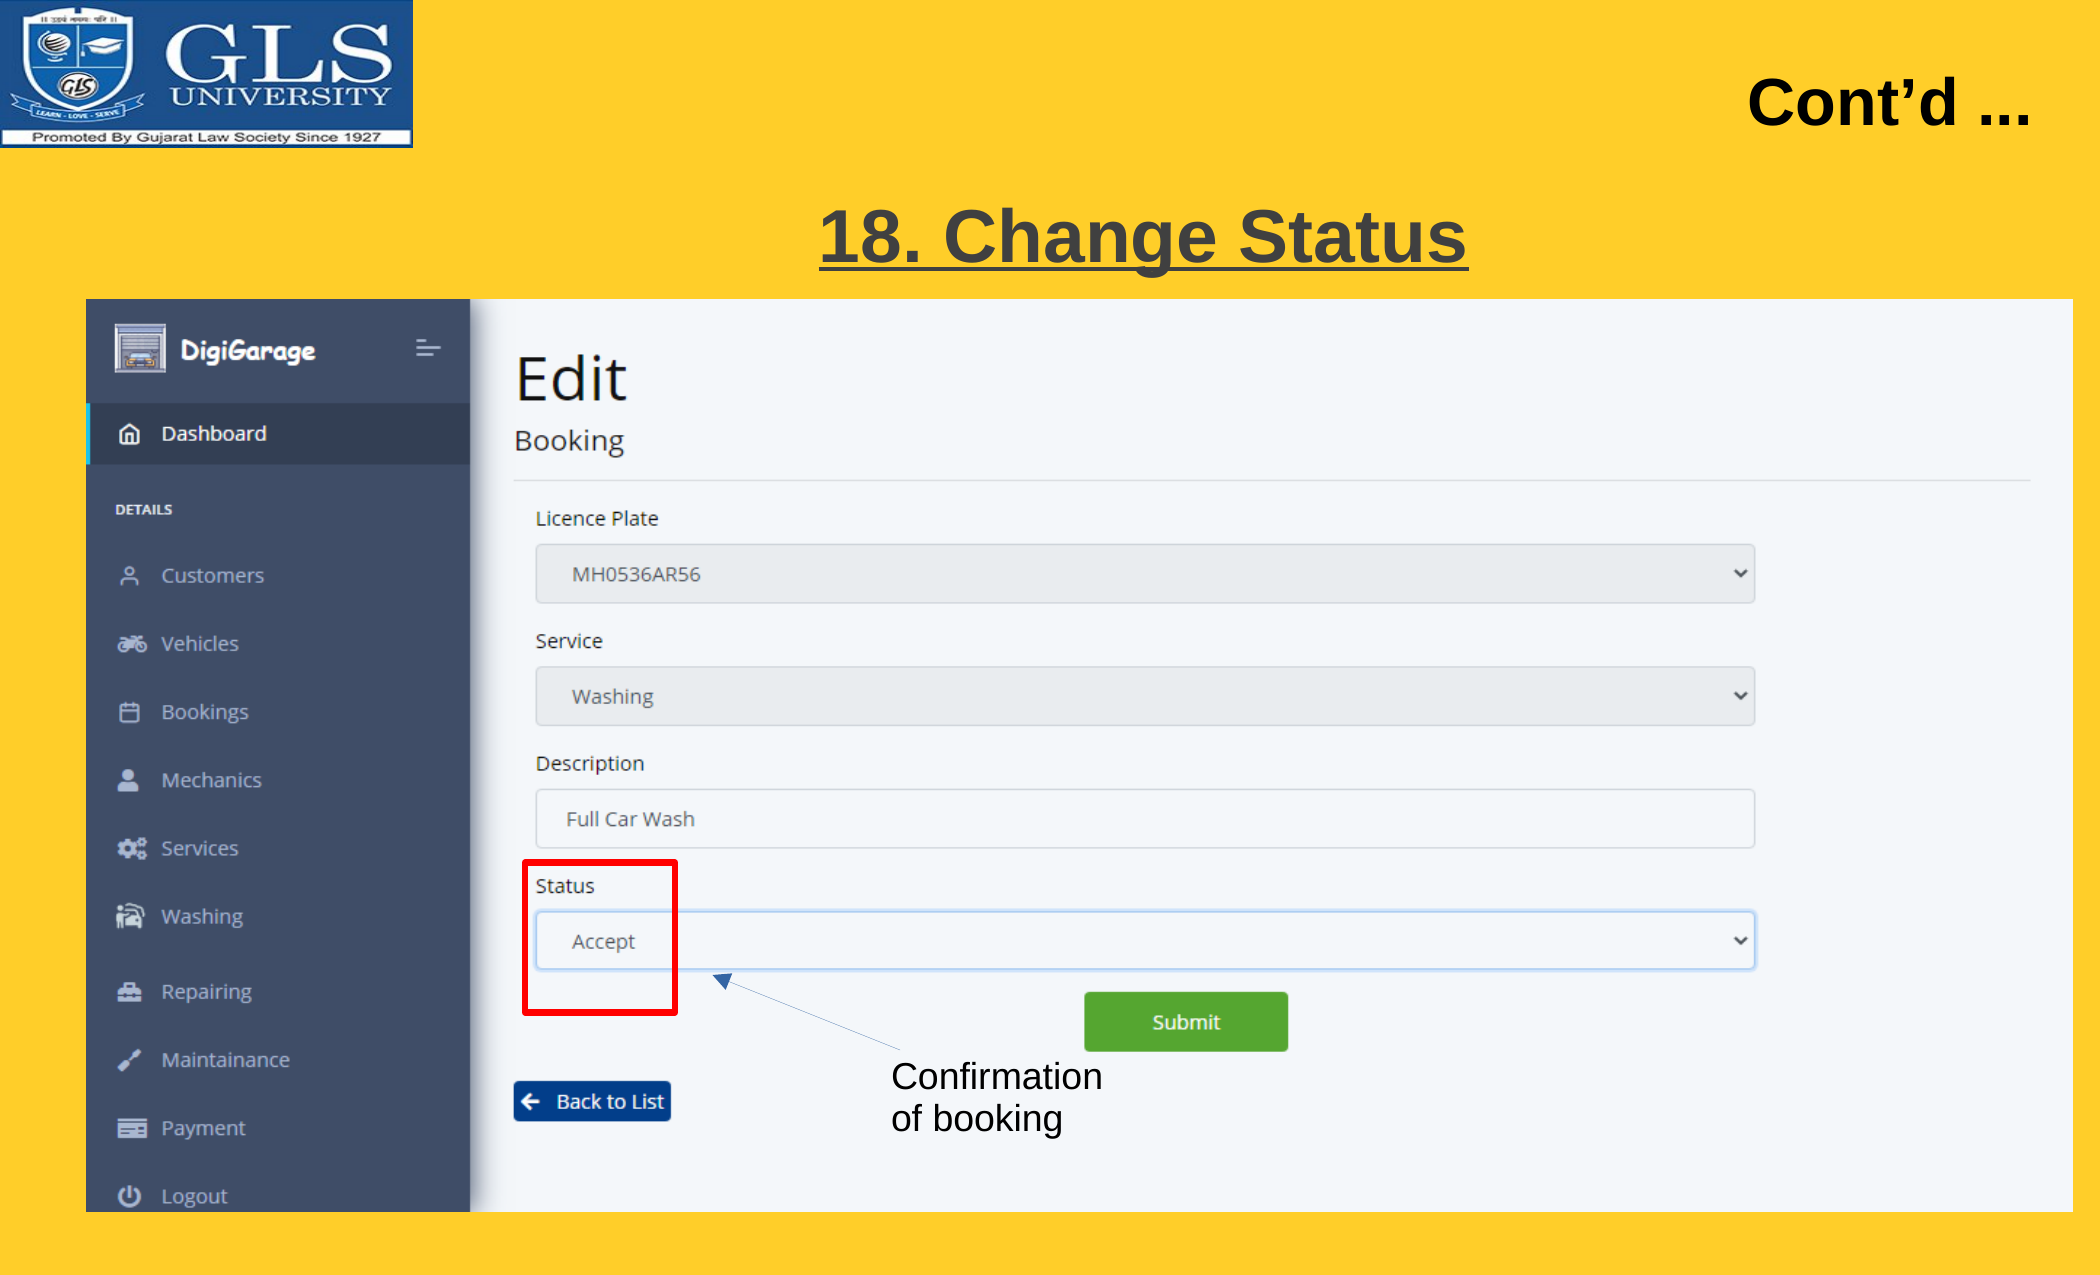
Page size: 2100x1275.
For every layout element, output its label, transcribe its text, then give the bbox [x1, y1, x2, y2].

text_box Confirmation of booking [876, 1047, 1139, 1147]
picture [86, 299, 2073, 1212]
text_box Cont’d ... [1732, 57, 2063, 147]
text_box [525, 862, 676, 1013]
picture [0, 0, 413, 148]
text_box 18. Change Status [787, 187, 1501, 299]
